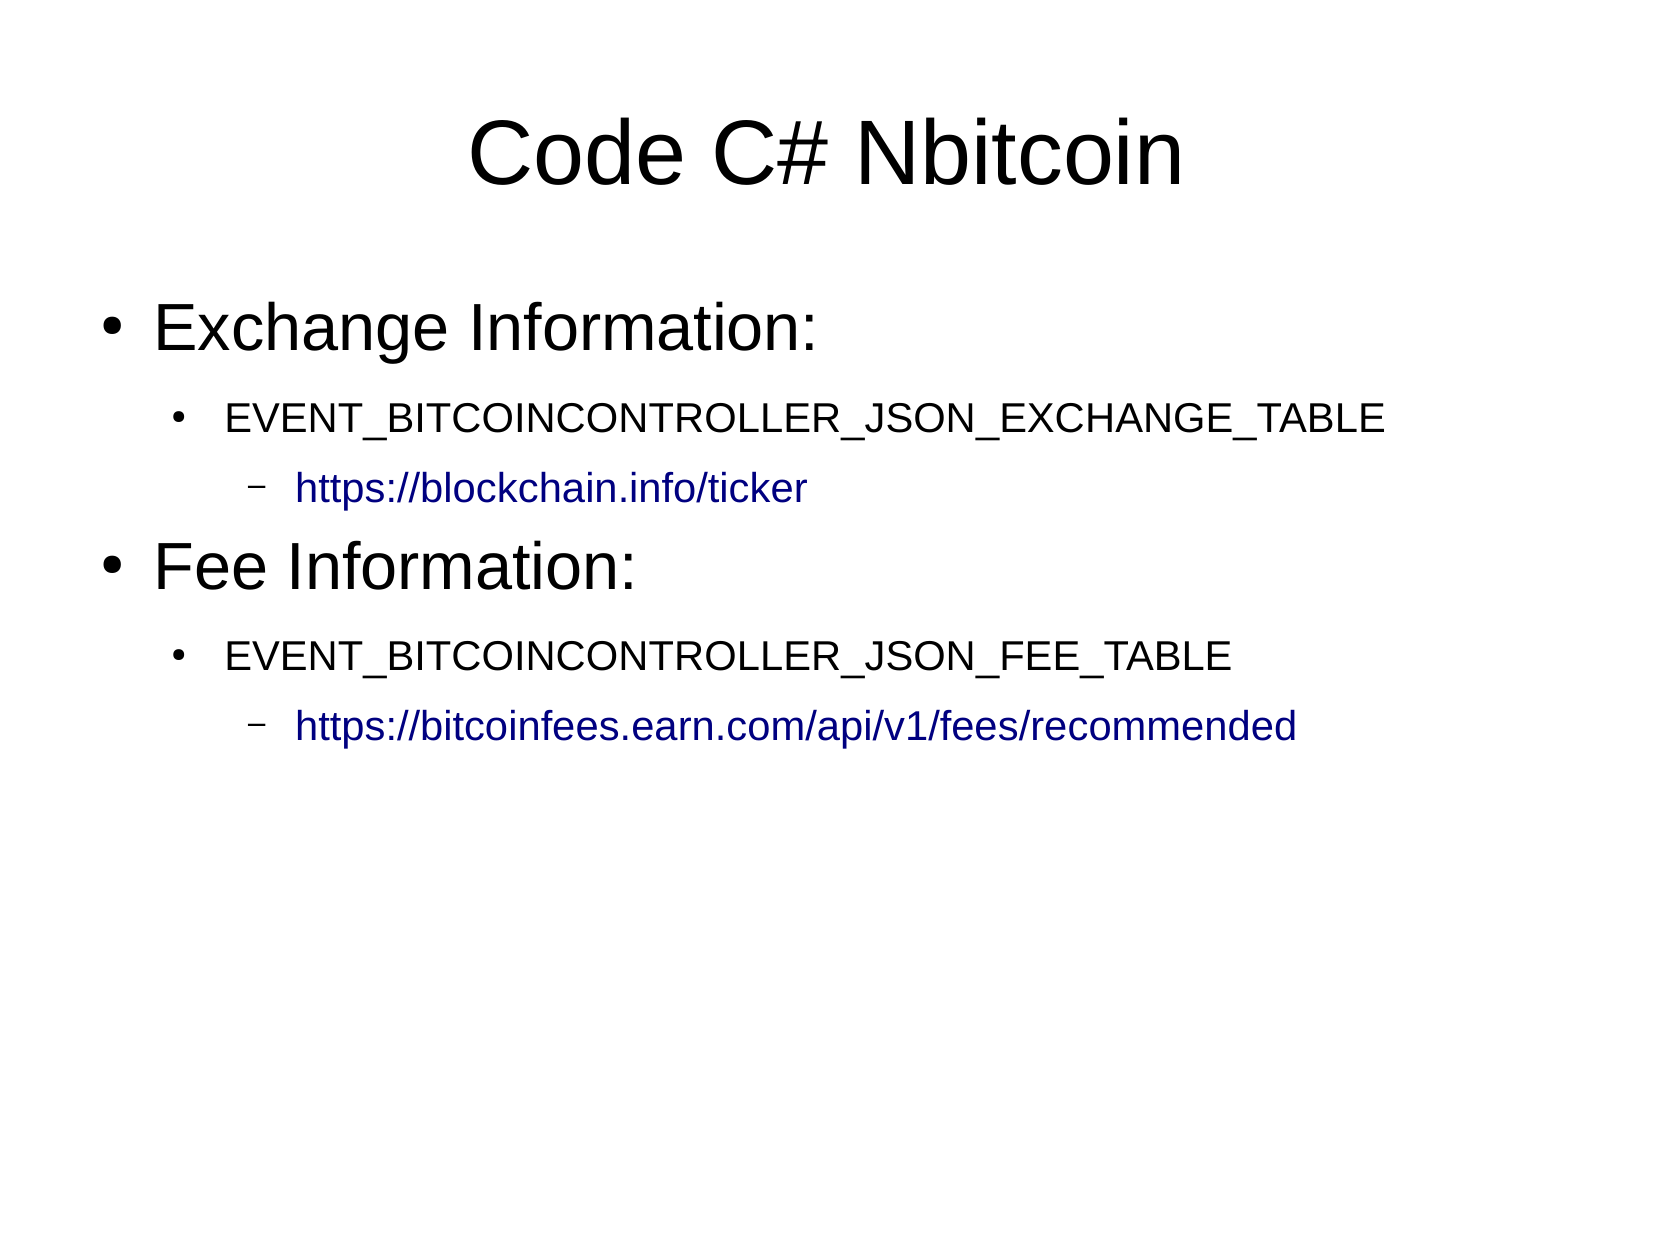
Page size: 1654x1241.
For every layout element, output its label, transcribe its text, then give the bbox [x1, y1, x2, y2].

list Exchange Information: EVENT_BITCOINCONTROLLER_JSON_EXCHANGE_TABLE https://blockchain.info/ticker Fee Information: EVENT_BITCOINCONTROLLER_JSON_FEE_TABLE https://bitcoinfees.earn.com/api/v1/fees/recommended [82, 290, 1571, 1010]
title Code C# Nbitcoin [82, 49, 1571, 257]
